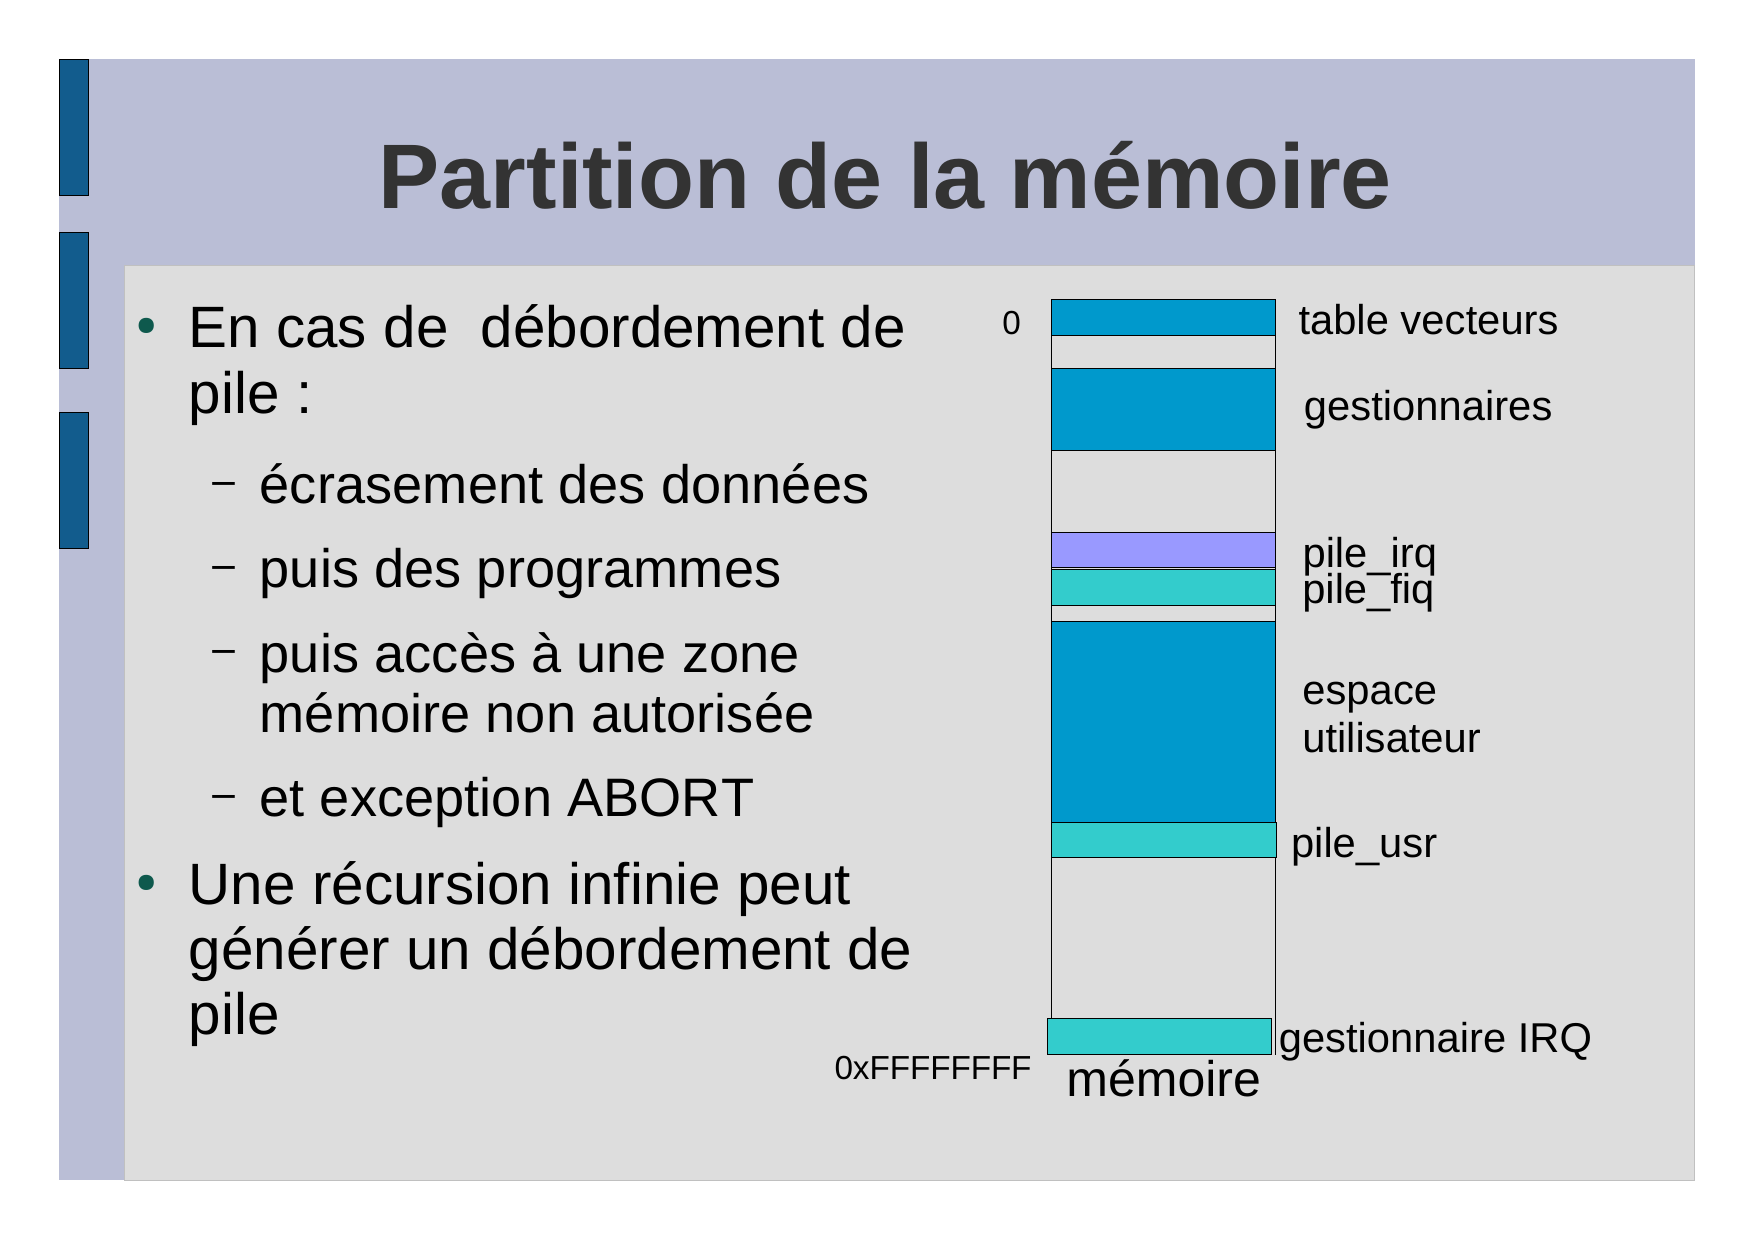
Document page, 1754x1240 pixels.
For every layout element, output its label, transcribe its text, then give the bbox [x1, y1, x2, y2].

text_box pile_usr [1276, 810, 1453, 875]
text_box [1047, 1018, 1263, 1055]
text_box [1051, 569, 1276, 606]
text_box mémoire [1051, 1055, 1276, 1115]
title Partition de la mémoire [118, 88, 1654, 266]
text_box [1051, 299, 1276, 336]
text_box 0xFFFFFFFF [819, 1040, 1047, 1095]
text_box gestionnaires [1289, 373, 1568, 438]
text_box pile_irq [1287, 520, 1453, 584]
text_box table vecteurs [1283, 287, 1574, 351]
text_box 0 [987, 295, 1036, 349]
text_box pile_fiq [1287, 556, 1450, 621]
text_box [1051, 532, 1276, 568]
text_box gestionnaire IRQ [1263, 1005, 1608, 1070]
list En cas de débordement de pile : écrasement des données puis des programmes puis accès à une zone mémoire non autorisée et exception ABORT Une récursion infinie peut générer un débordement de pile [118, 295, 975, 1093]
text_box [1051, 621, 1276, 858]
text_box espace utilisateur [1287, 657, 1496, 770]
text_box [1051, 368, 1276, 451]
